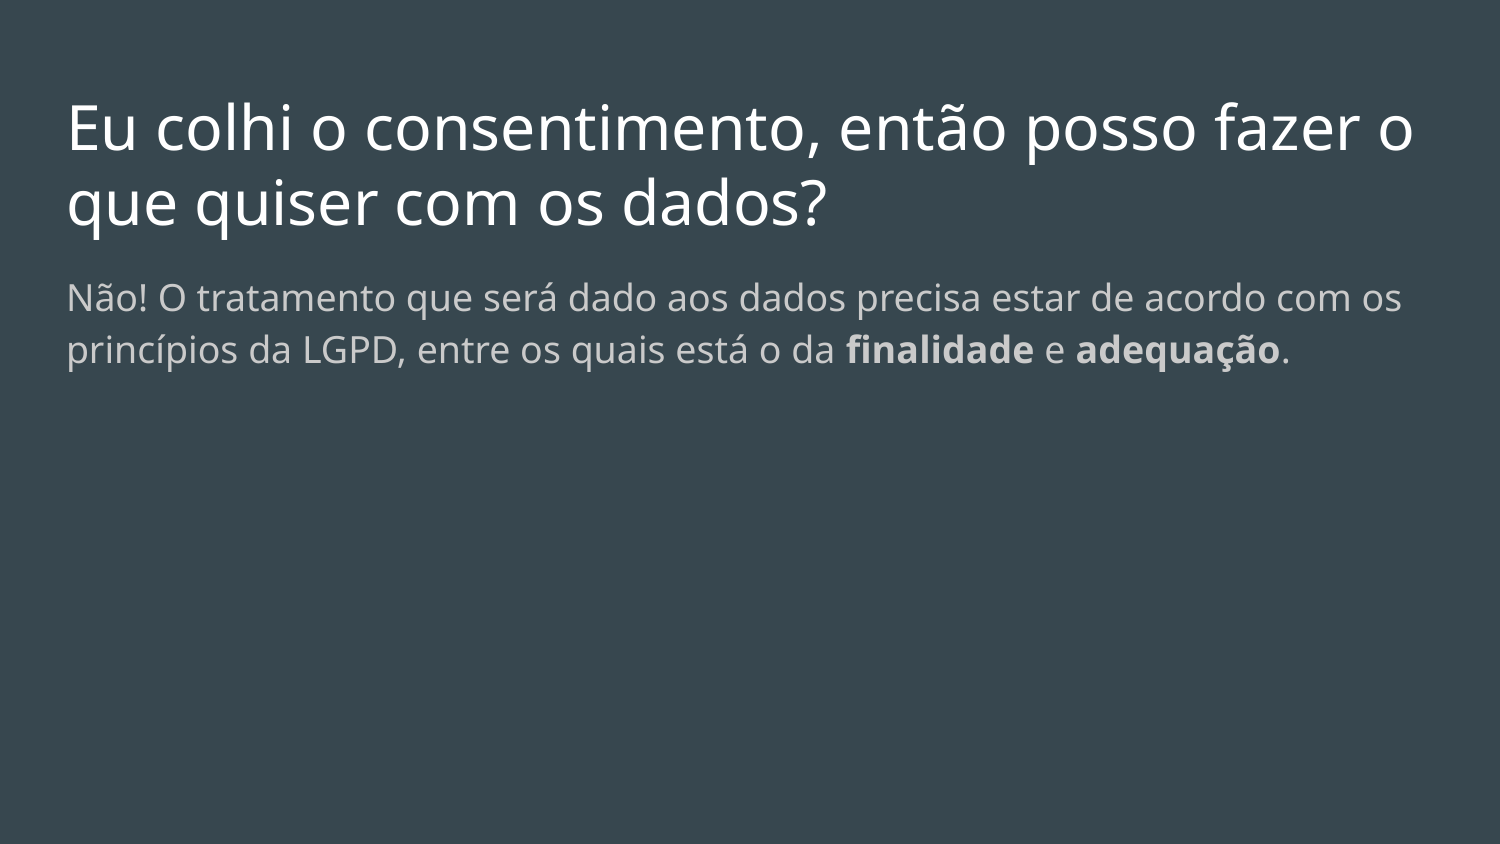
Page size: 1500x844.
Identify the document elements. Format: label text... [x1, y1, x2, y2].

list Não! O tratamento que será dado aos dados precisa estar de acordo com os princípios da LGPD, entre os quais está o da finalidade e adequação. [51, 252, 1449, 750]
title Eu colhi o consentimento, então posso fazer o que quiser com os dados? [51, 72, 1449, 242]
